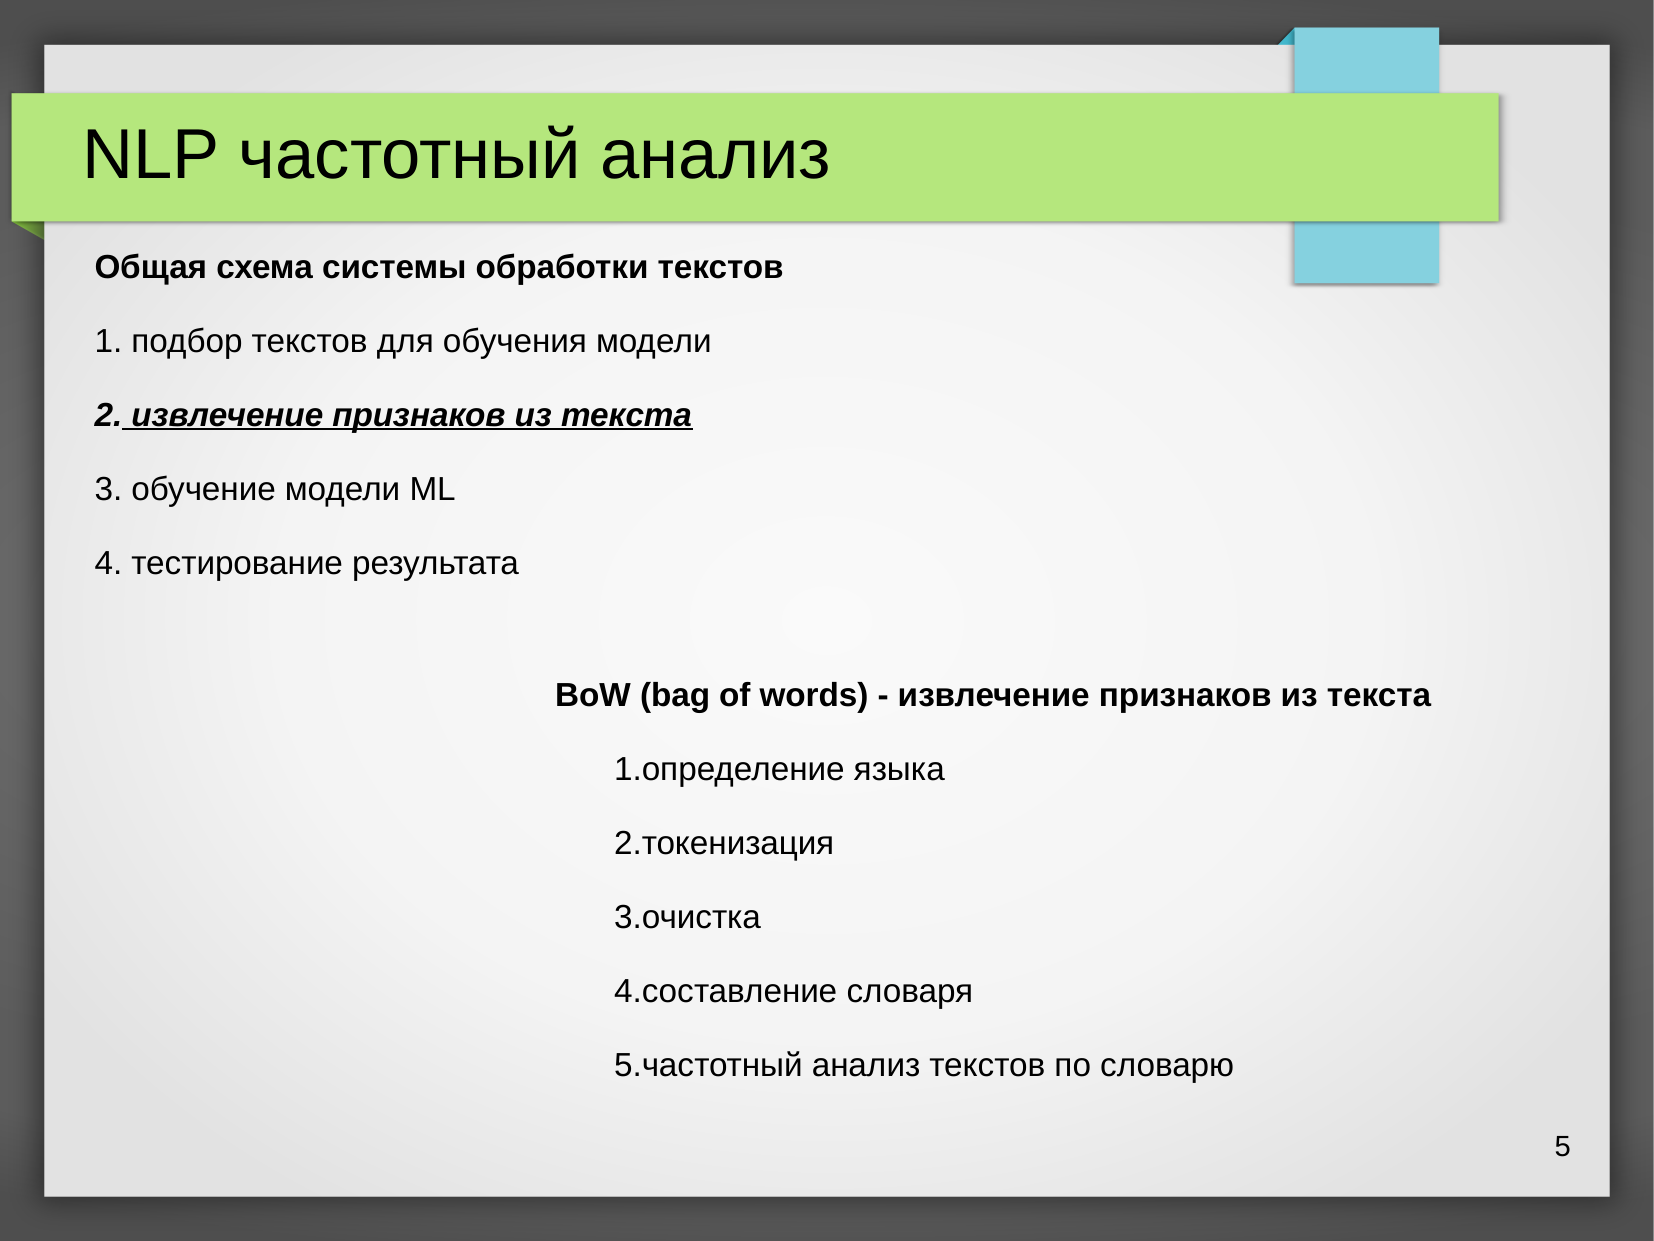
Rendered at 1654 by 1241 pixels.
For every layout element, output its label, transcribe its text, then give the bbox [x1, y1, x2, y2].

picture [0, 0, 1654, 1241]
title NLP частотный анализ [82, 113, 1406, 194]
text_box Общая схема системы обработки текстов подбор текстов для обучения модели извлечение признаков из текста обучение модели ML тестирование результата [94, 248, 839, 615]
text_box BoW (bag of words) - извлечение признаков из текста определение языка токенизация очистка составление словаря частотный анализ текстов по словарю [555, 676, 1512, 1121]
